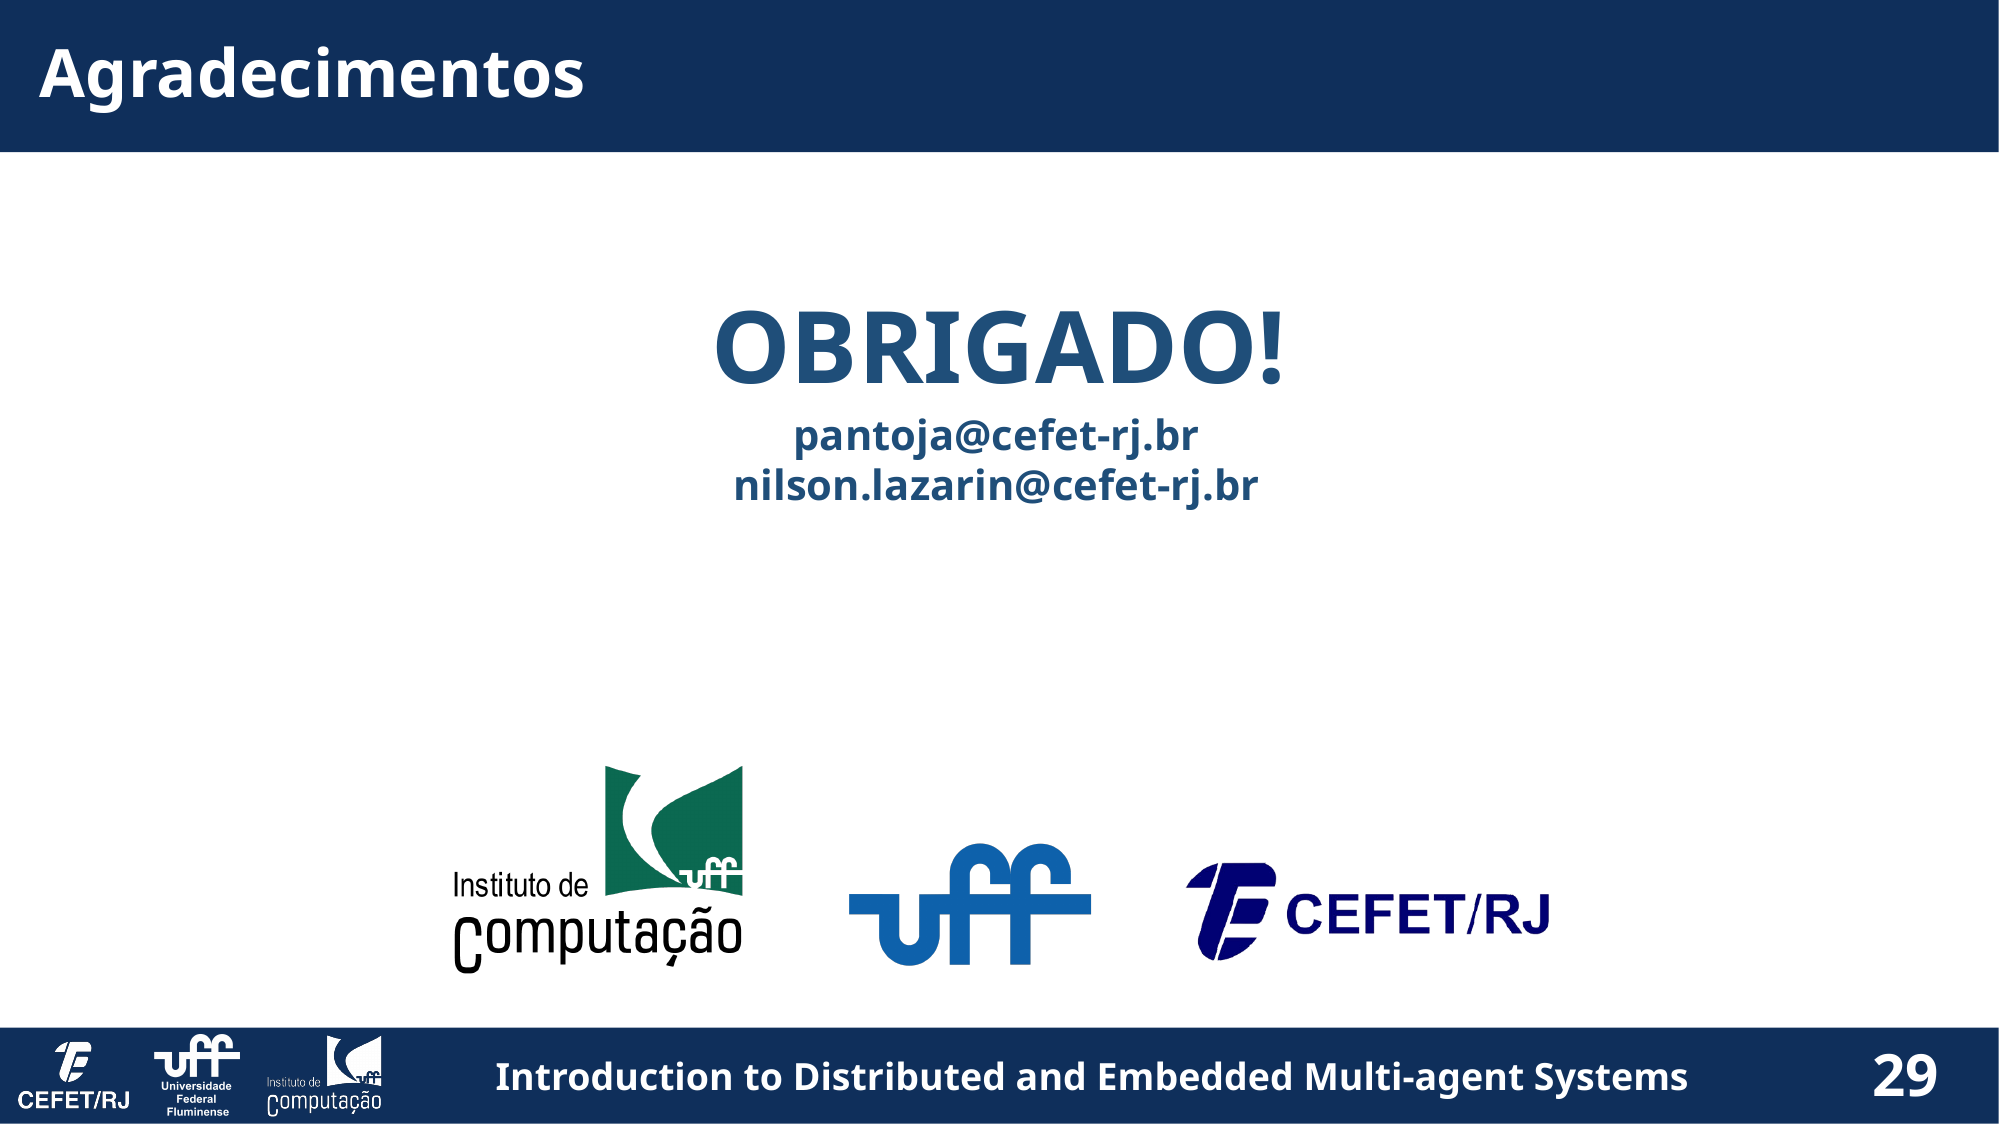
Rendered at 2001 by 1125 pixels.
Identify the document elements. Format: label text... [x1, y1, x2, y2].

text_box OBRIGADO! [627, 276, 1371, 412]
picture [153, 1033, 241, 1121]
picture [846, 841, 1094, 968]
text_box Agradecimentos [25, 23, 1999, 119]
picture [265, 1033, 383, 1117]
picture [18, 1021, 129, 1125]
text_box pantoja@cefet-rj.br nilson.lazarin@cefet-rj.br [718, 401, 1276, 517]
picture [451, 763, 746, 975]
picture [1185, 862, 1555, 961]
